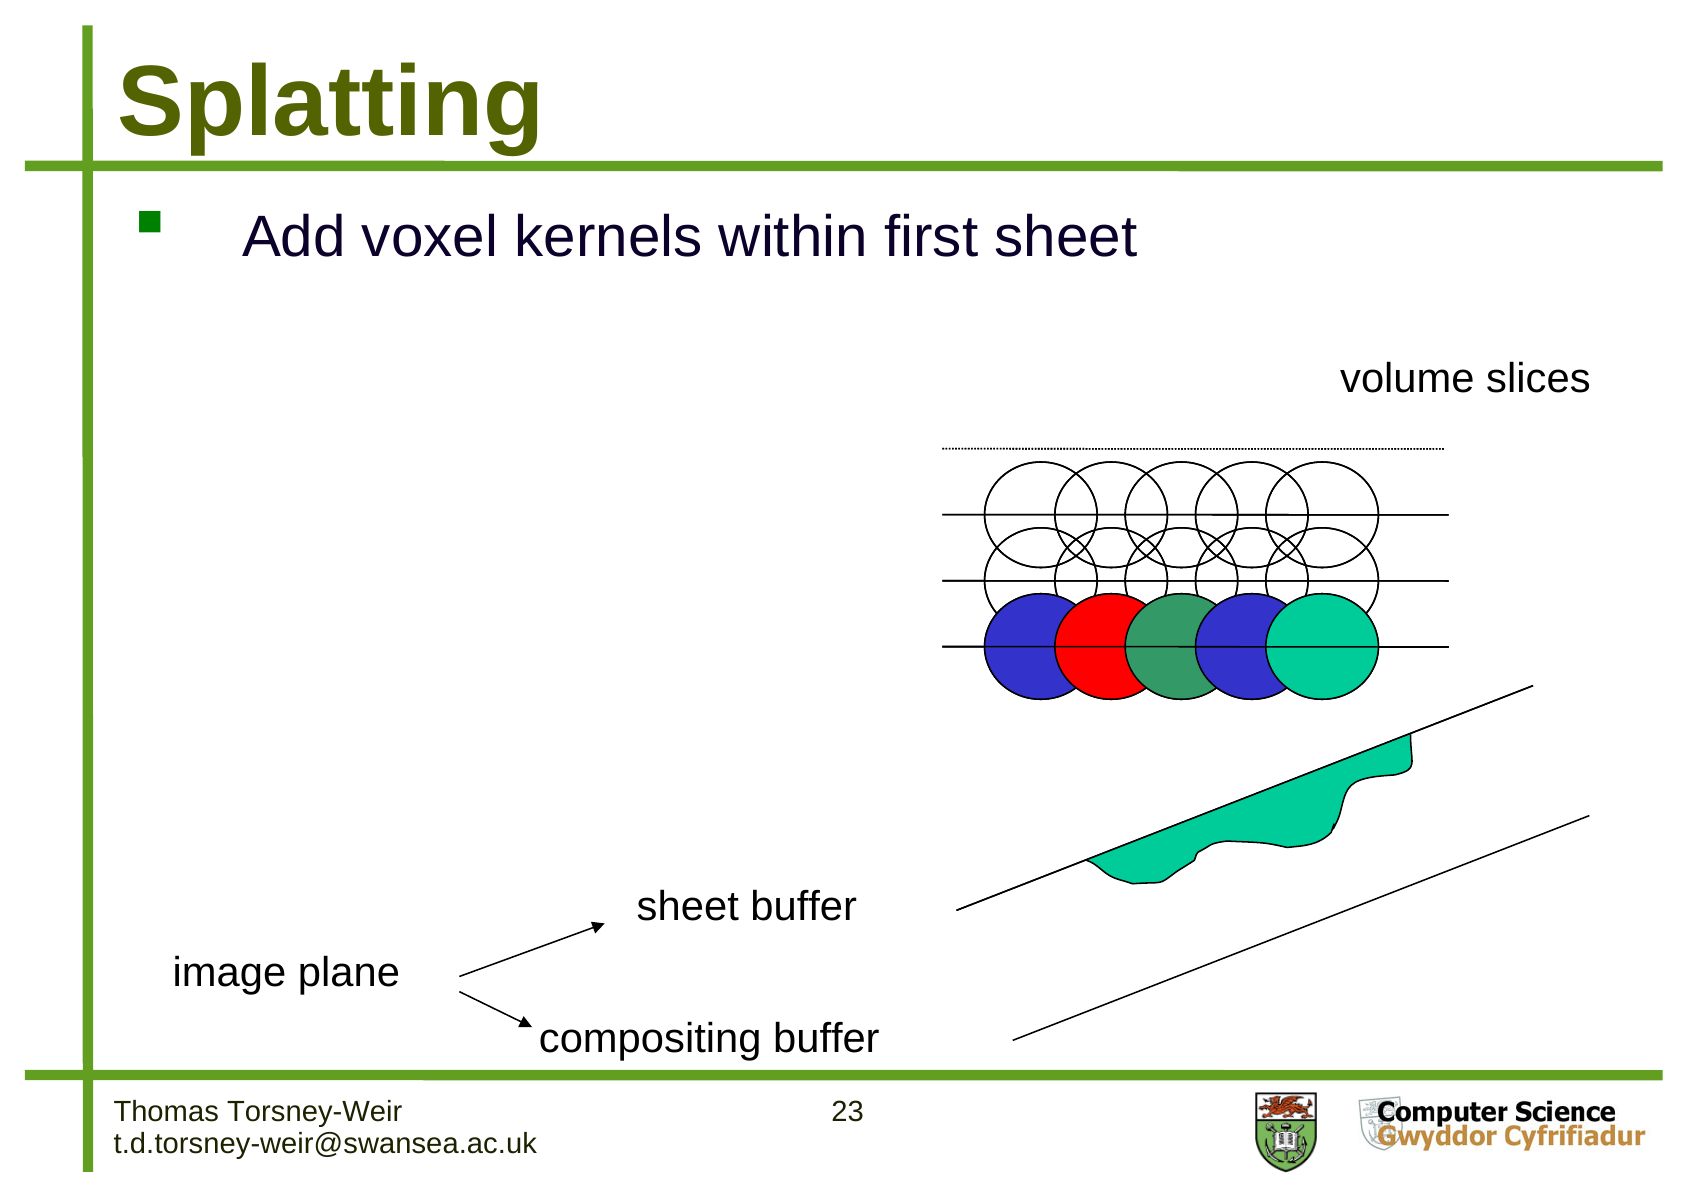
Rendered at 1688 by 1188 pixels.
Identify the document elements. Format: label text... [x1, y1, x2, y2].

list Add voxel kernels within first sheet [117, 209, 1624, 1060]
text_box volume slices [1323, 342, 1608, 410]
text_box [984, 593, 1287, 646]
title Splatting [101, 29, 1666, 166]
text_box image plane [156, 936, 417, 1004]
picture [1240, 1092, 1654, 1173]
text_box [984, 648, 1287, 700]
text_box compositing buffer [522, 1002, 897, 1070]
text_box sheet buffer [620, 870, 874, 938]
